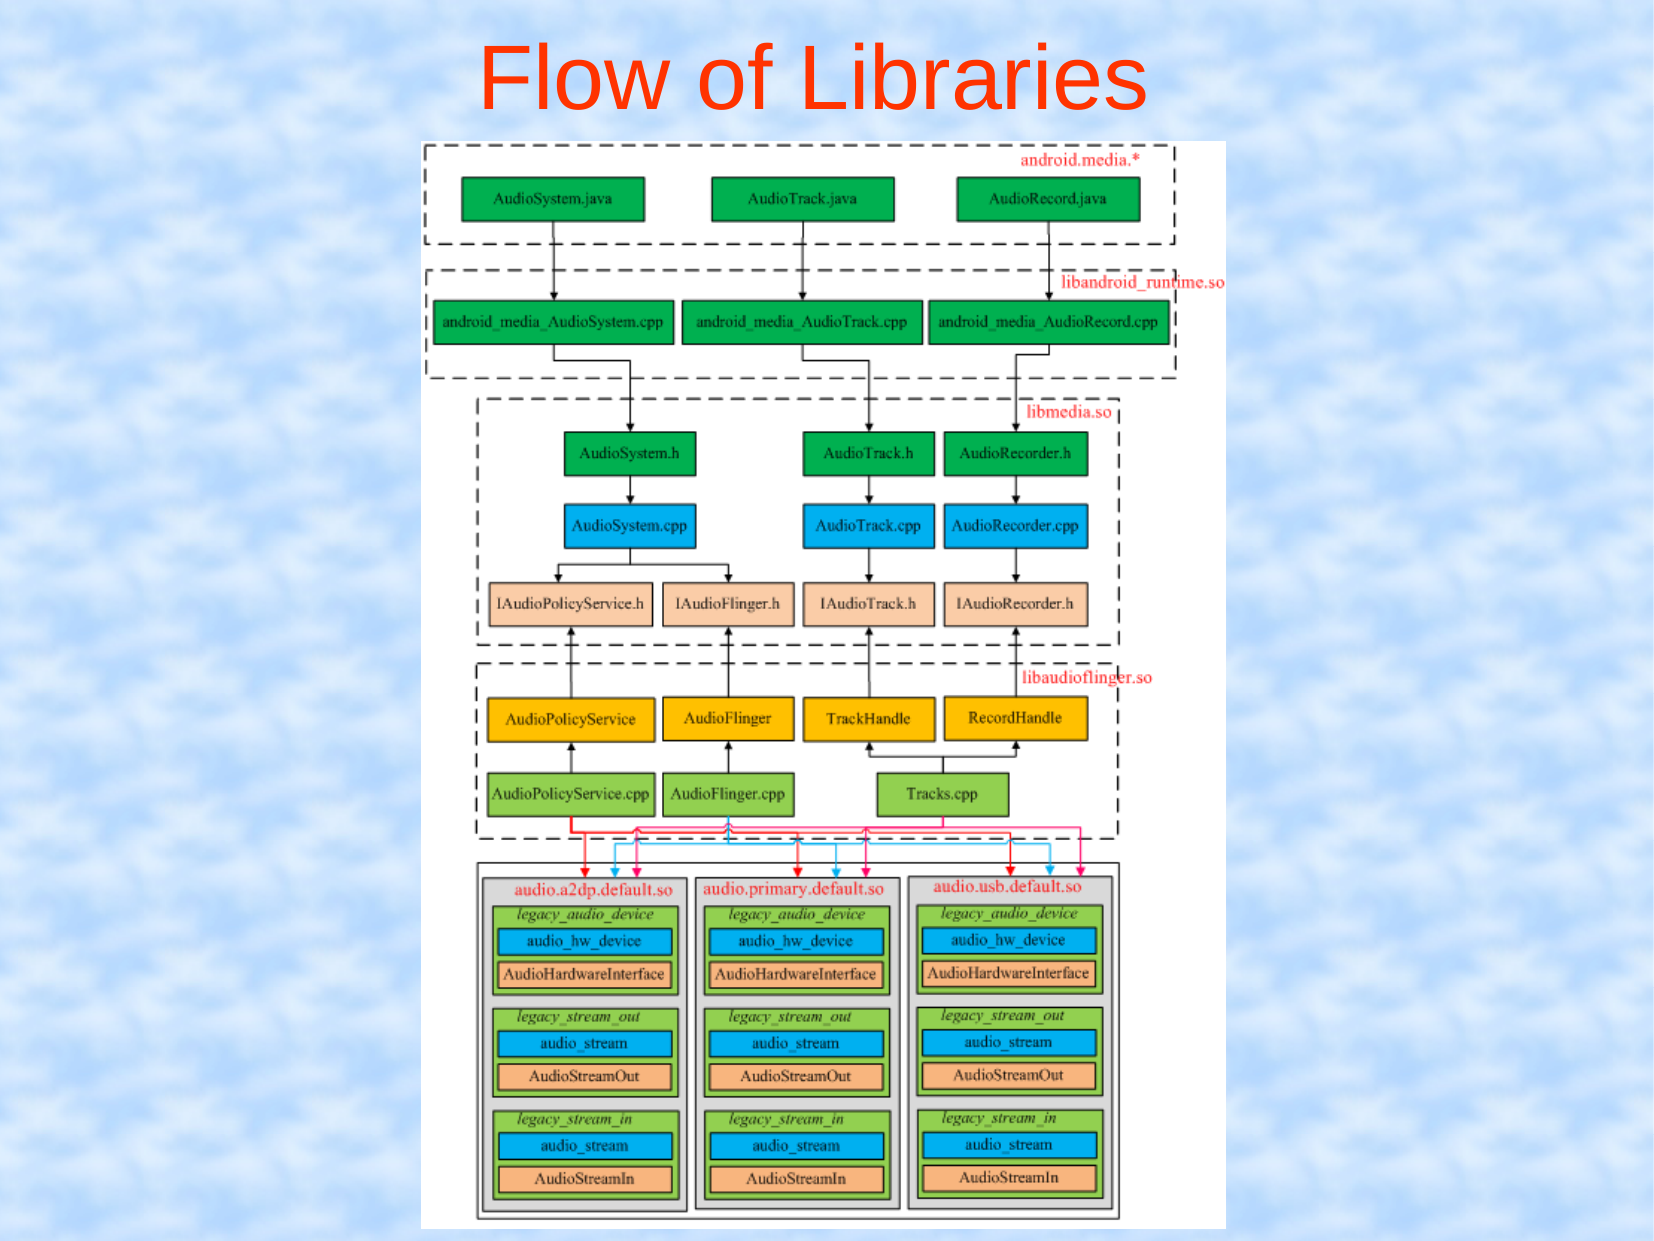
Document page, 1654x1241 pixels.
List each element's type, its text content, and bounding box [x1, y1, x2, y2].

title Flow of Libraries [82, 26, 1571, 130]
picture [0, 0, 1654, 1241]
